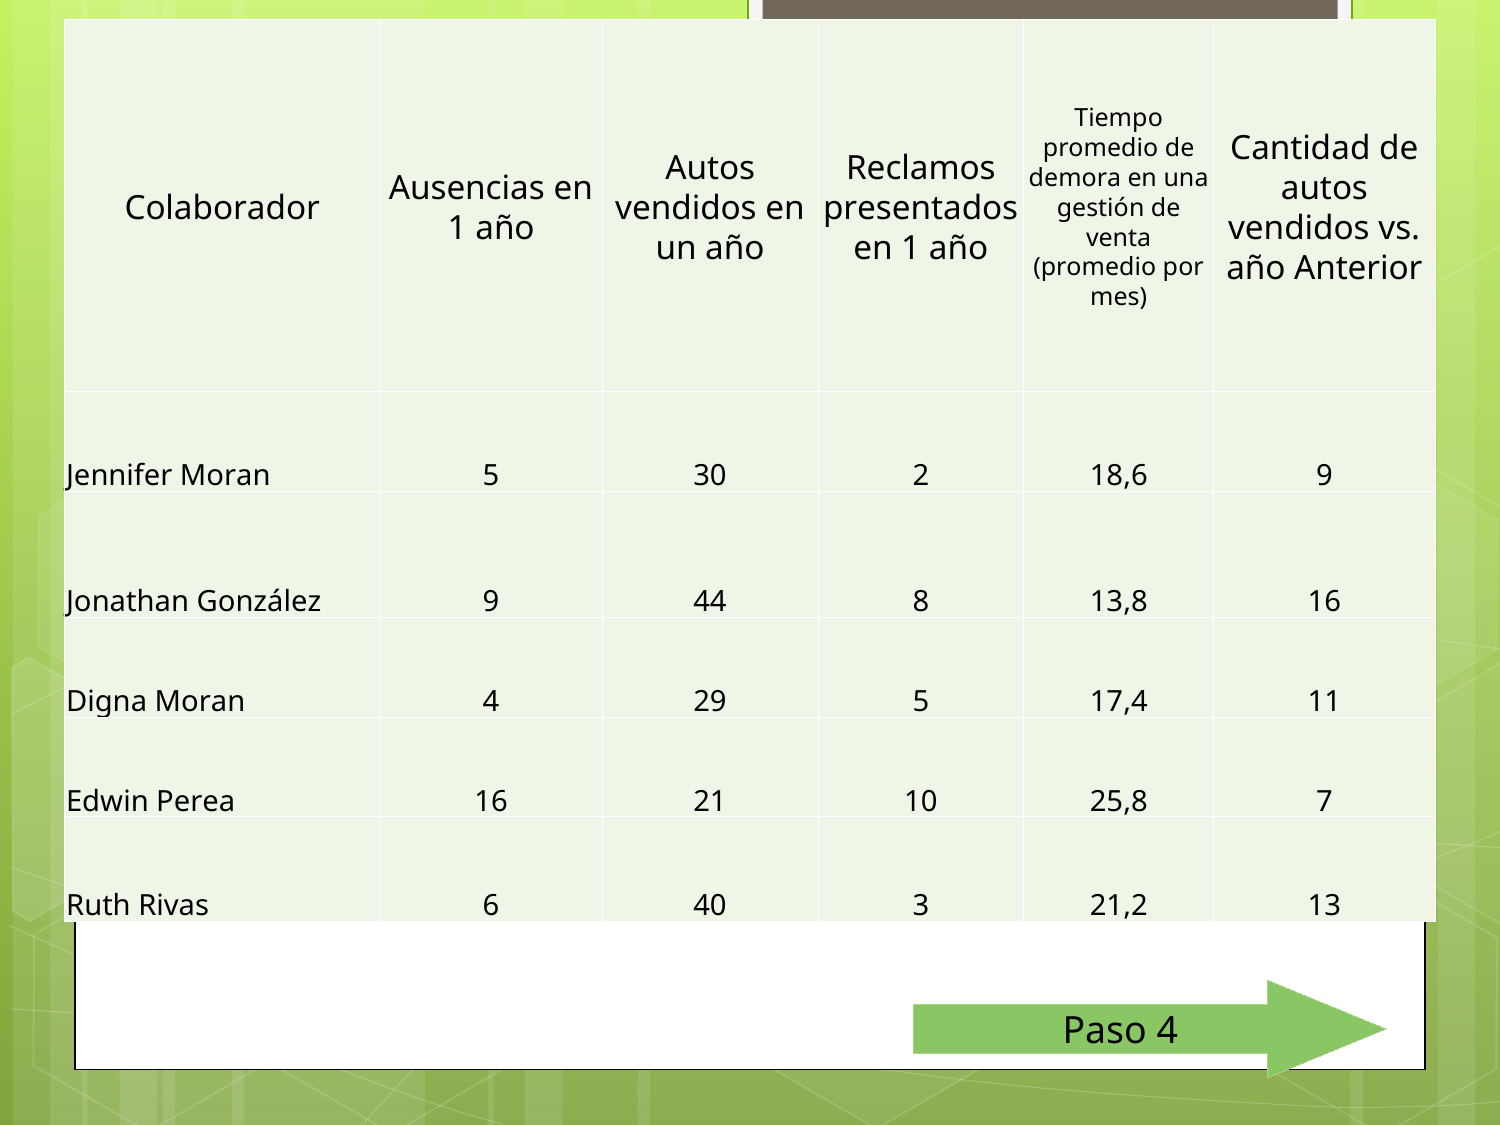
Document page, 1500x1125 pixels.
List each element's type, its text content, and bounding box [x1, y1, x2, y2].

table_cell 7 [1214, 718, 1435, 816]
table_cell 21 [603, 718, 818, 816]
table_cell 25,8 [1024, 718, 1213, 816]
table_cell 44 [603, 492, 818, 617]
table_cell 8 [819, 492, 1023, 617]
table_cell 11 [1214, 618, 1435, 717]
table_cell 13 [1214, 817, 1435, 921]
table_cell Jennifer Moran [65, 392, 380, 491]
table_cell 30 [603, 392, 818, 491]
table_cell 13,8 [1024, 492, 1213, 617]
table_cell Edwin Perea [65, 718, 380, 816]
table_cell Jonathan González [65, 492, 380, 617]
table_cell 9 [381, 492, 602, 617]
table_cell Ruth Rivas [65, 817, 380, 921]
text_box Paso 4 [913, 980, 1387, 1078]
table_cell Digna Moran [65, 618, 380, 717]
table_cell 5 [381, 392, 602, 491]
table_cell 18,6 [1024, 392, 1213, 491]
table_header Ausencias en 1 año [381, 20, 602, 391]
table_cell 4 [381, 618, 602, 717]
table_header Tiempo promedio de demora en una gestión de venta (promedio por mes) [1024, 20, 1213, 391]
table_header Colaborador [65, 20, 380, 391]
table_cell 29 [603, 618, 818, 717]
table_cell 21,2 [1024, 817, 1213, 921]
table_cell 10 [819, 718, 1023, 816]
table_cell 9 [1214, 392, 1435, 491]
table_cell 3 [819, 817, 1023, 921]
table_header Autos vendidos en un año [603, 20, 818, 391]
table_cell 6 [381, 817, 602, 921]
table_cell 16 [381, 718, 602, 816]
table_cell 17,4 [1024, 618, 1213, 717]
table_cell 16 [1214, 492, 1435, 617]
table_cell 2 [819, 392, 1023, 491]
table_cell 5 [819, 618, 1023, 717]
table_cell 40 [603, 817, 818, 921]
table_header Cantidad de autos vendidos vs. año Anterior [1214, 20, 1435, 391]
table_header Reclamos presentados en 1 año [819, 20, 1023, 391]
